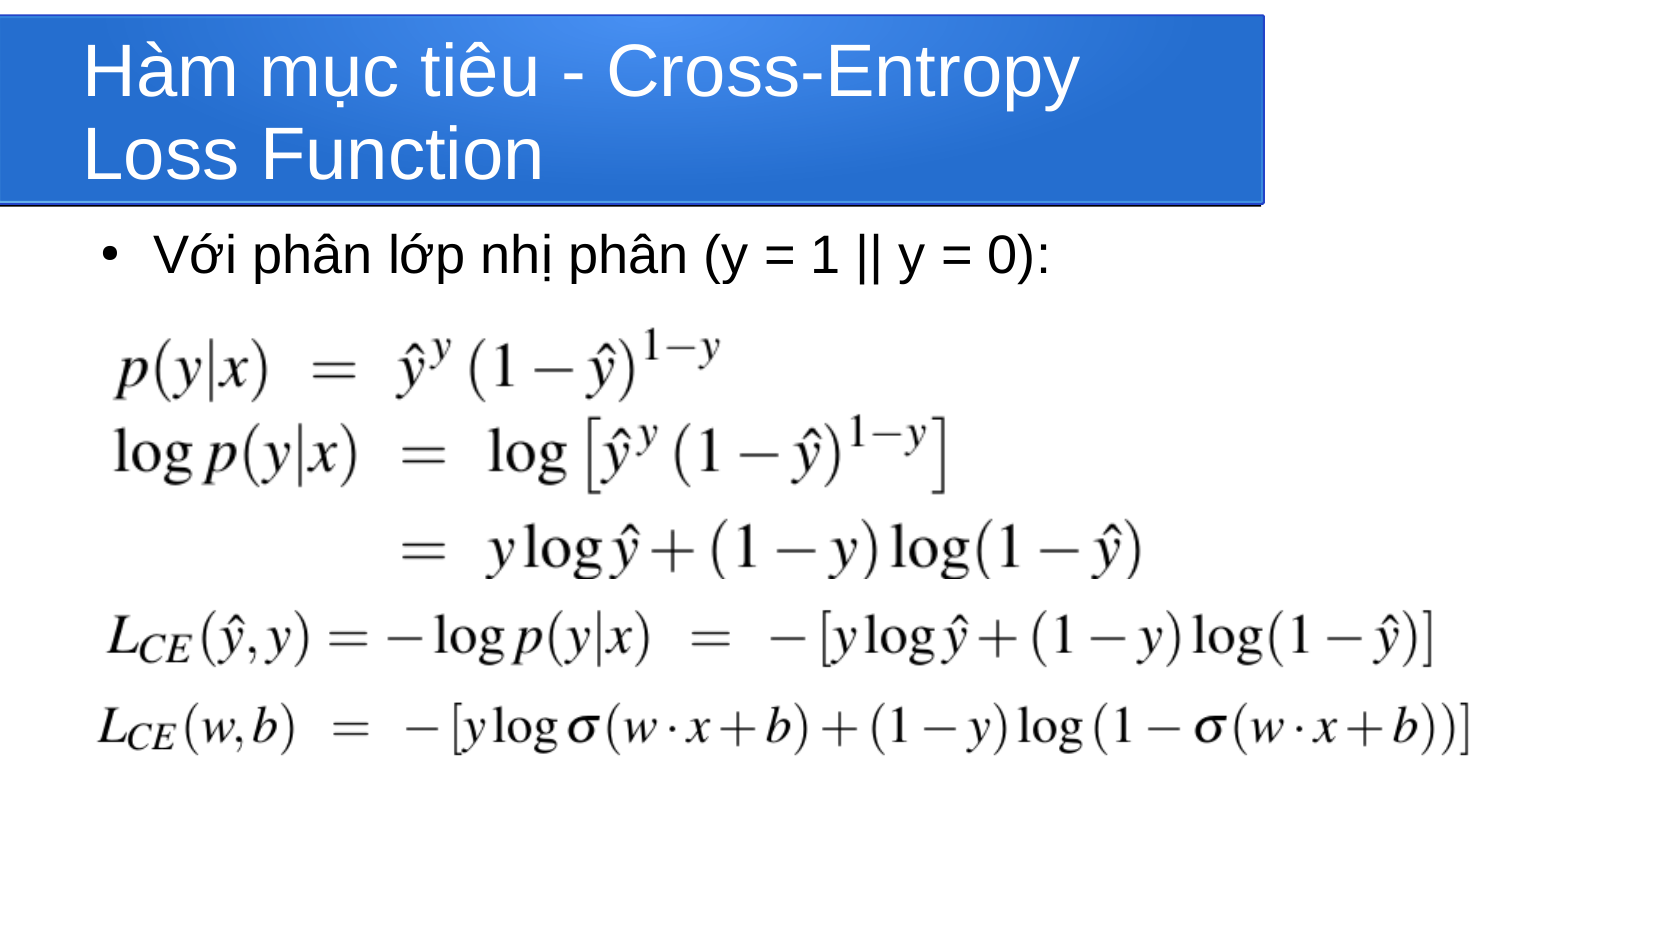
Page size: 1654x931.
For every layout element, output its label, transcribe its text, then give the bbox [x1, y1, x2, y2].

picture [82, 284, 1493, 781]
title Hàm mục tiêu - Cross-Entropy Loss Function [82, 29, 1235, 196]
list Với phân lớp nhị phân (y = 1 || y = 0): [82, 224, 1571, 764]
